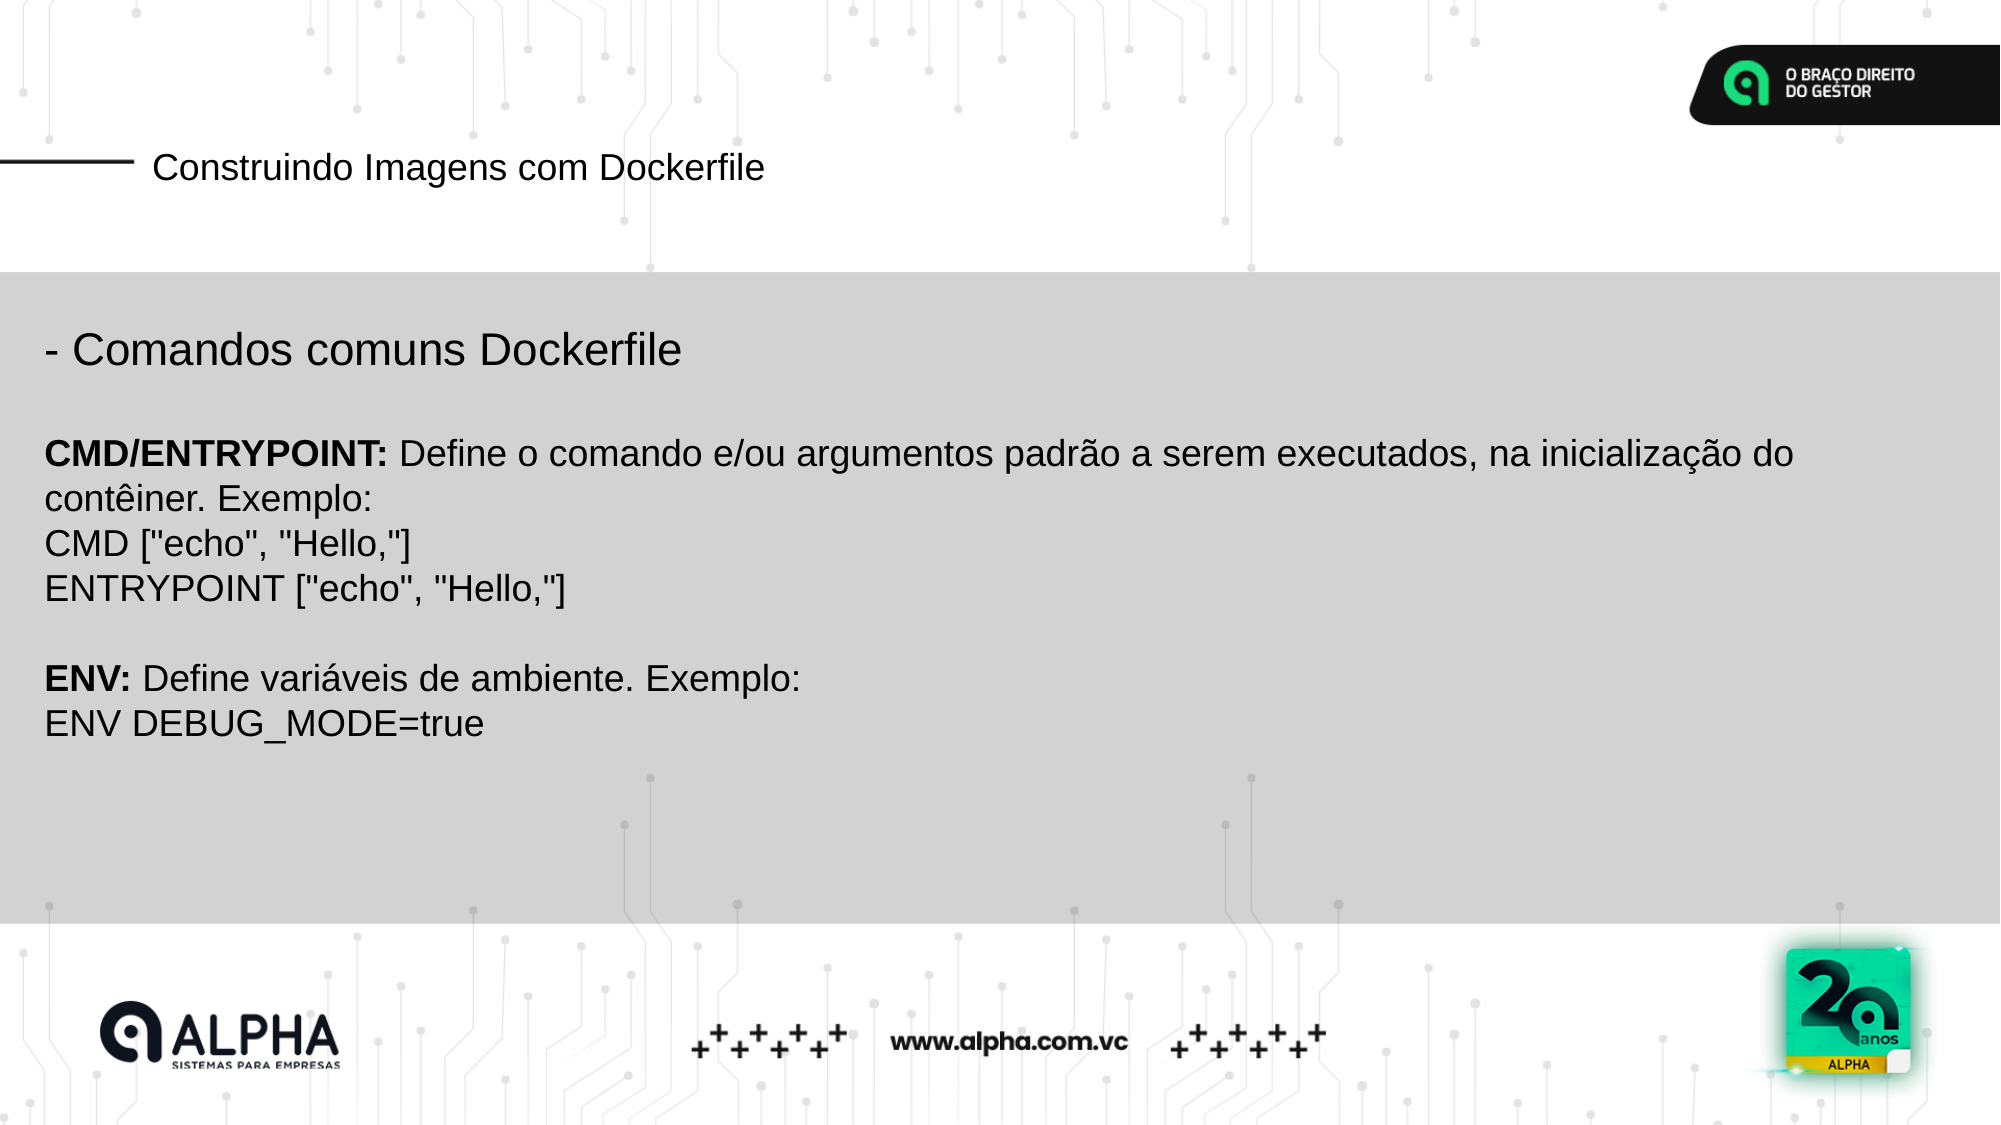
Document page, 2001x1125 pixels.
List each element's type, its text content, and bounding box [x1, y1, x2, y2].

picture [0, 0, 2000, 1125]
text_box - Comandos comuns Dockerfile CMD/ENTRYPOINT: Define o comando e/ou argumentos padrão a serem executados, na inicialização do contêiner. Exemplo: CMD ["echo", "Hello,"] ENTRYPOINT ["echo", "Hello,"] ENV: Define variáveis de ambiente. Exemplo: ENV DEBUG_MODE=true [29, 311, 1969, 532]
text_box Construindo Imagens com Dockerfile [137, 59, 1862, 277]
